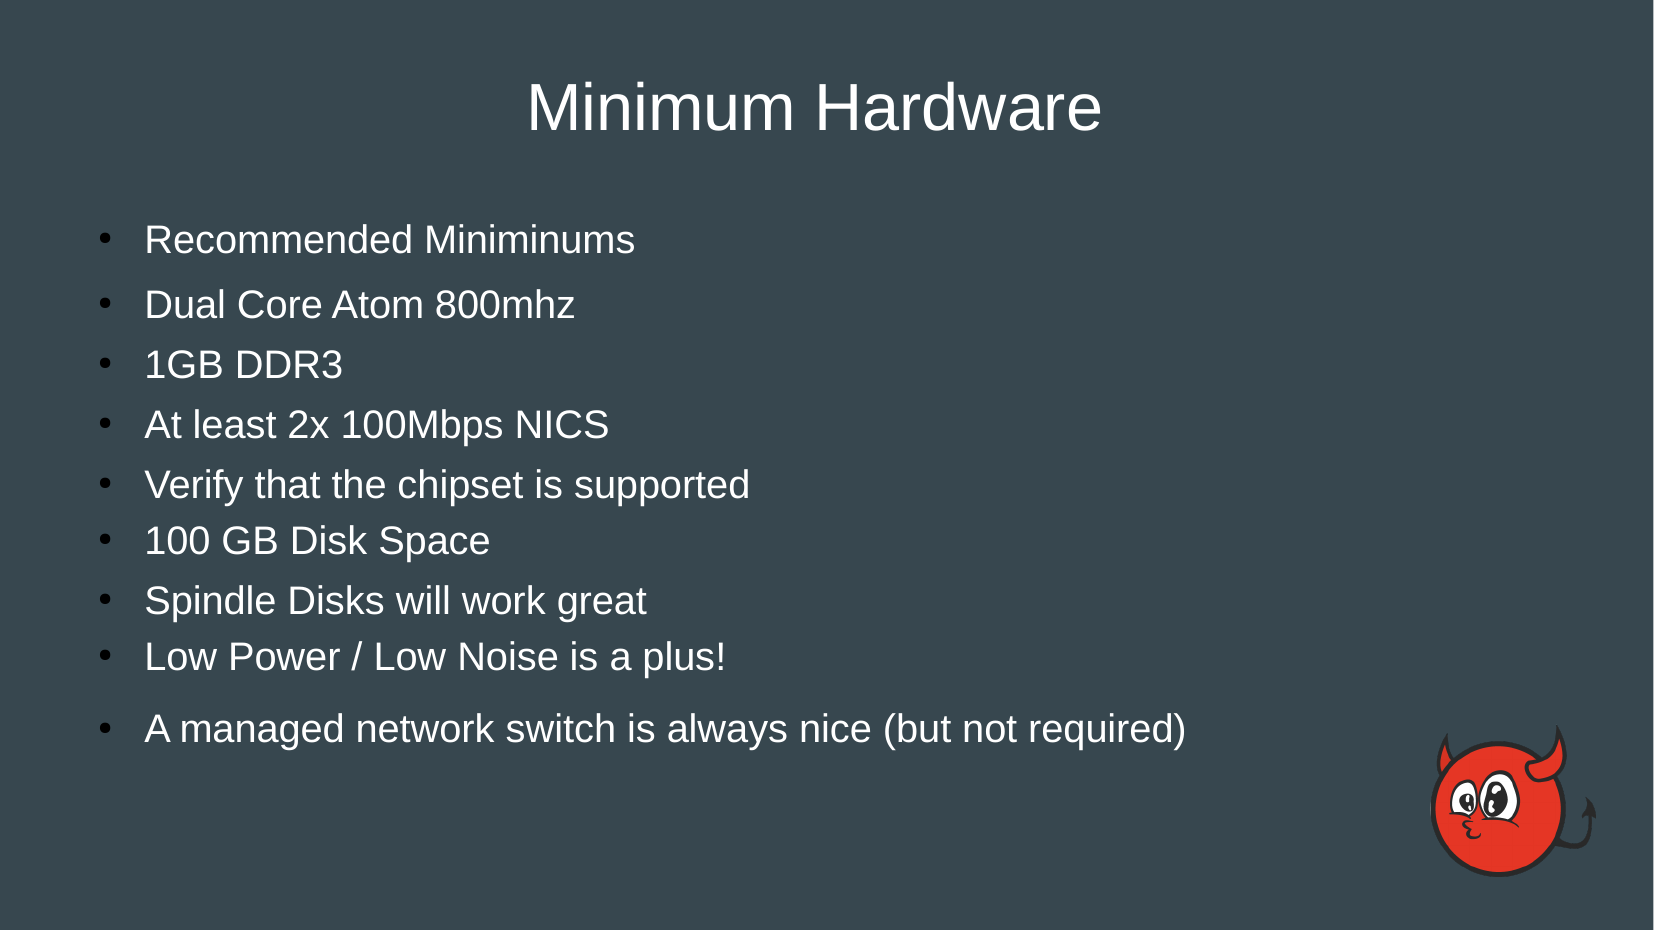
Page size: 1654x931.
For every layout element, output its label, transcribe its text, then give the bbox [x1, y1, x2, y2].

picture [1427, 717, 1598, 888]
list Recommended Miniminums Dual Core Atom 800mhz 1GB DDR3 At least 2x 100Mbps NICS Verify that the chipset is supported 100 GB Disk Space Spindle Disks will work great Low Power / Low Noise is a plus! A managed network switch is always nice (but not required) [82, 217, 1571, 757]
title Minimum Hardware [105, 30, 1525, 186]
